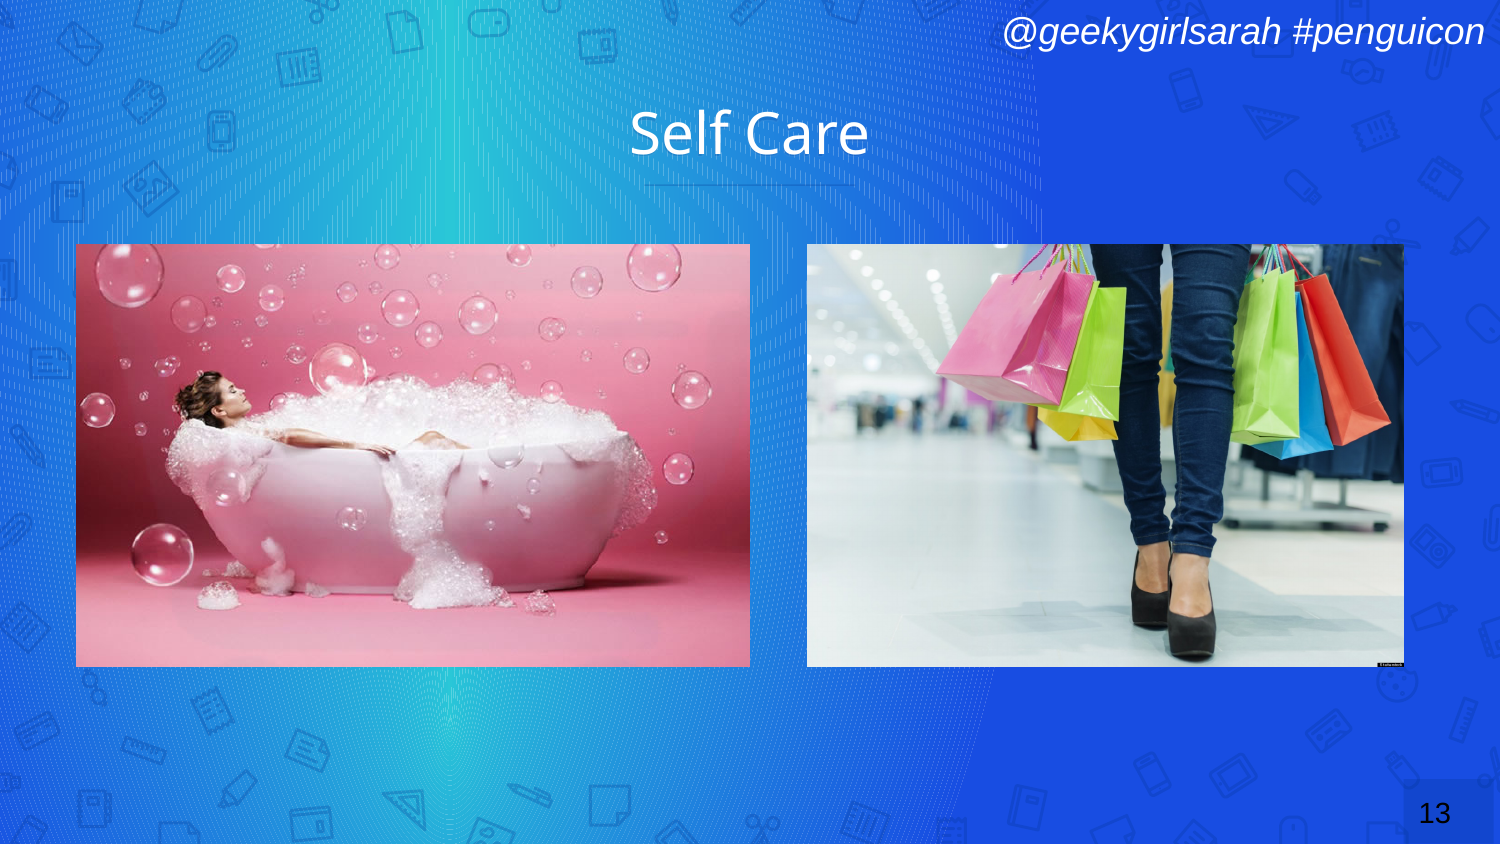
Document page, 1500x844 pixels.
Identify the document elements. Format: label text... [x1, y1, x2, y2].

slide_number <number> [1403, 779, 1494, 844]
title Self Care [182, 58, 1318, 182]
picture [807, 244, 1404, 668]
picture [76, 244, 750, 668]
